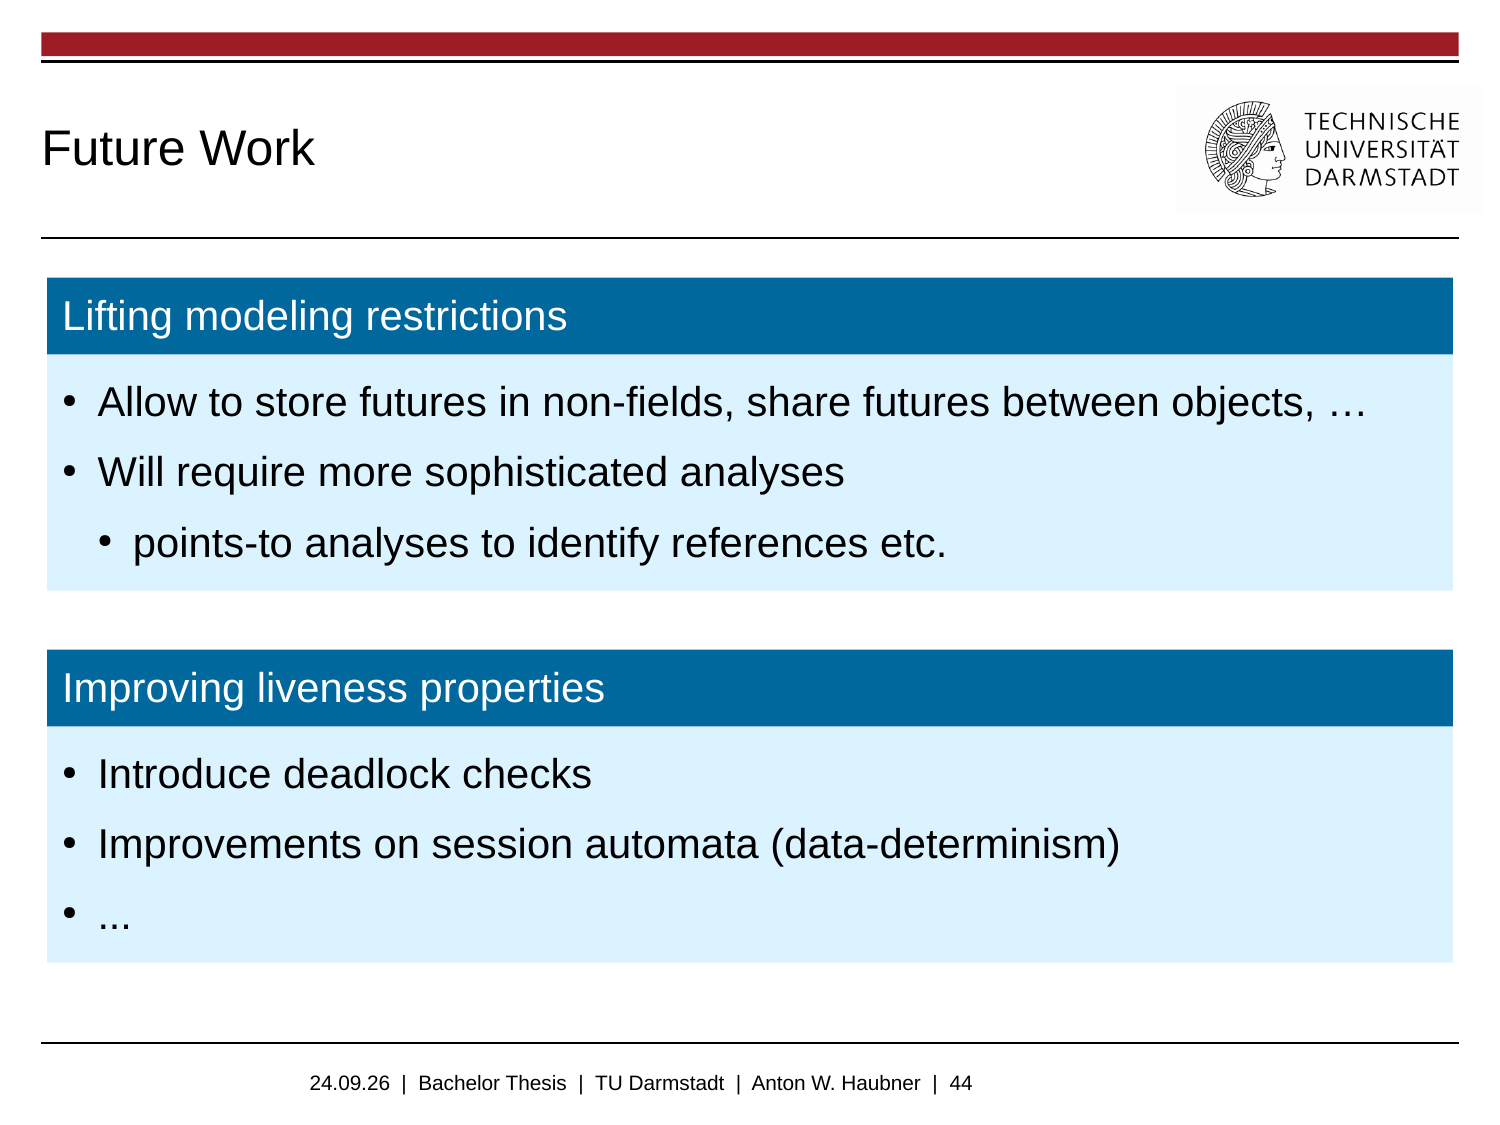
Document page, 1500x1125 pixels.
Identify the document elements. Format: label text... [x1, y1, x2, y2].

text_box Improving liveness properties [47, 649, 1453, 727]
text_box Allow to store futures in non-fields, share futures between objects, … Will require more sophisticated analyses points-to analyses to identify references etc. [47, 355, 1453, 591]
text_box Introduce deadlock checks Improvements on session automata (data-determinism) ... [47, 727, 1453, 963]
text_box Lifting modeling restrictions [47, 277, 1453, 355]
title Future Work [41, 73, 1131, 224]
